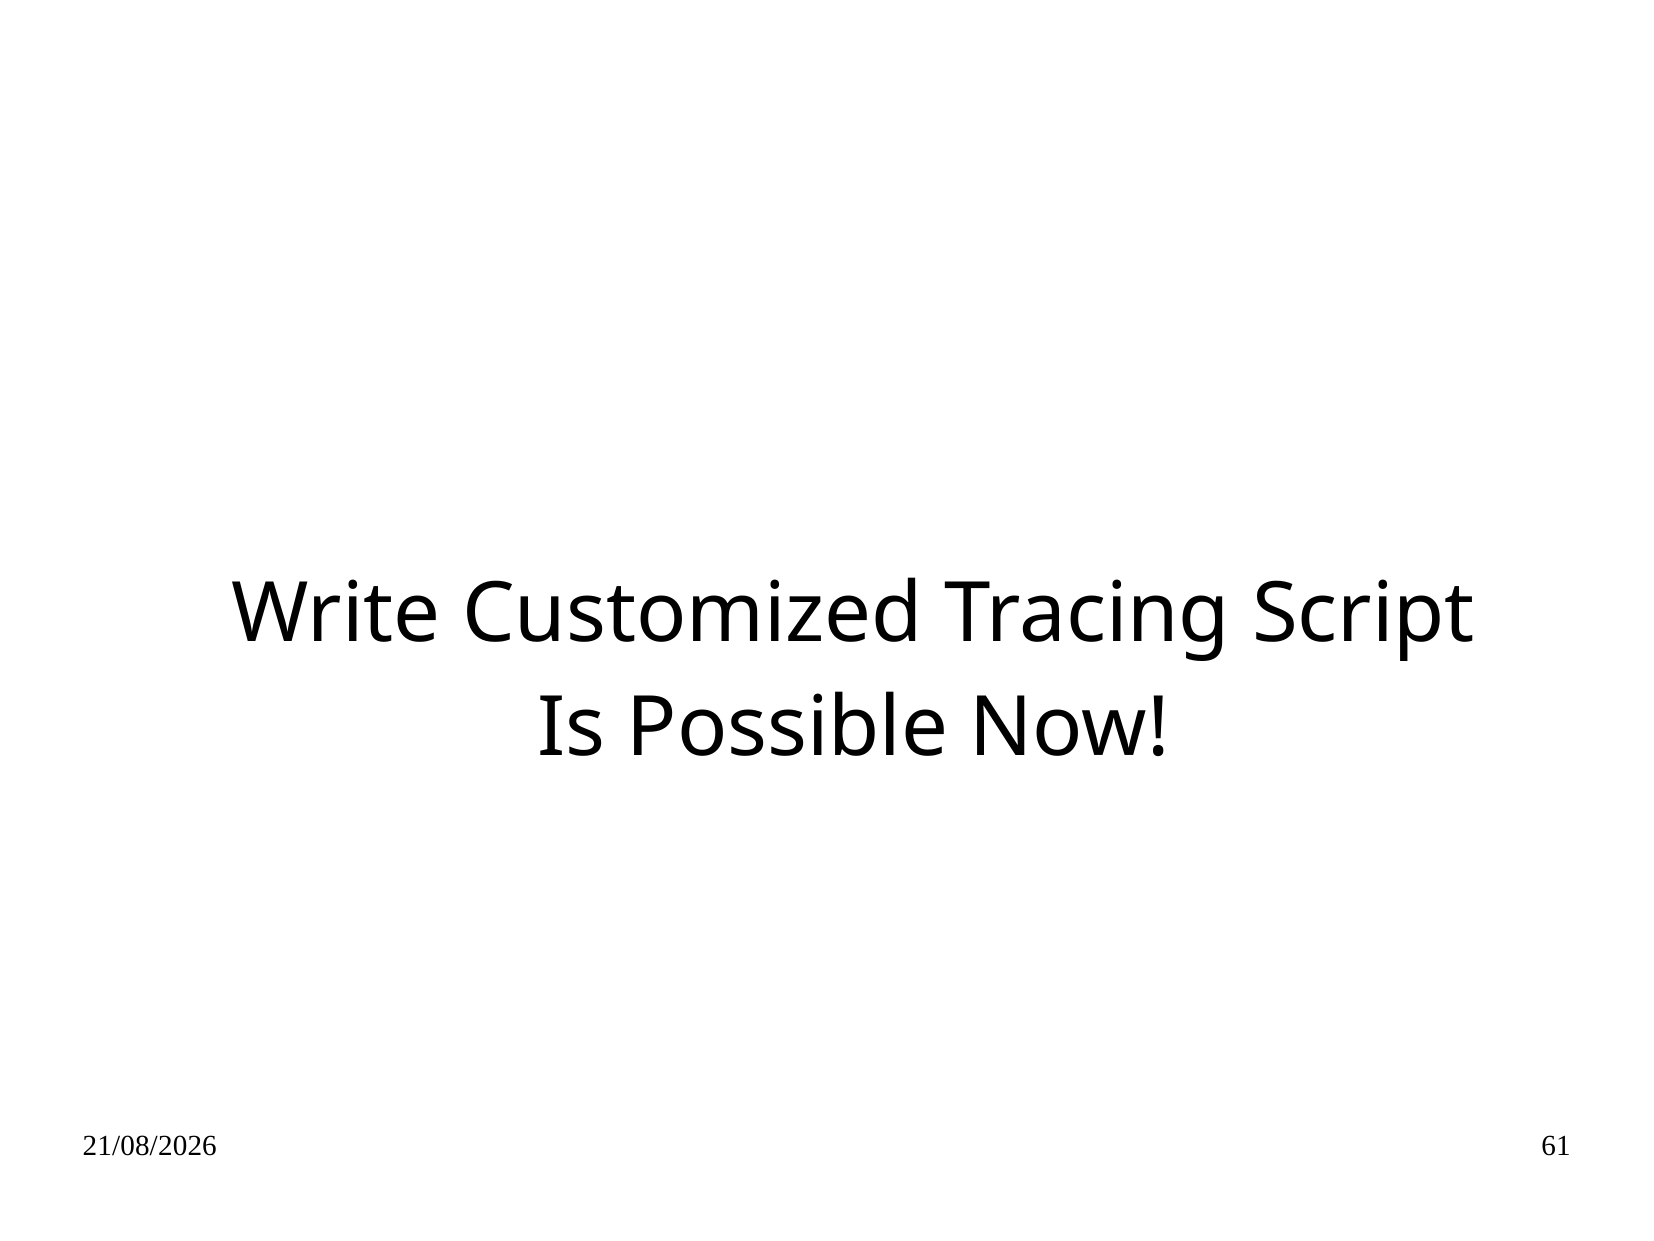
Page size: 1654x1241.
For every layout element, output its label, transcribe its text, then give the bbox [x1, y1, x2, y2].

subtitle Write Customized Tracing Script Is Possible Now! [210, 315, 1498, 1017]
